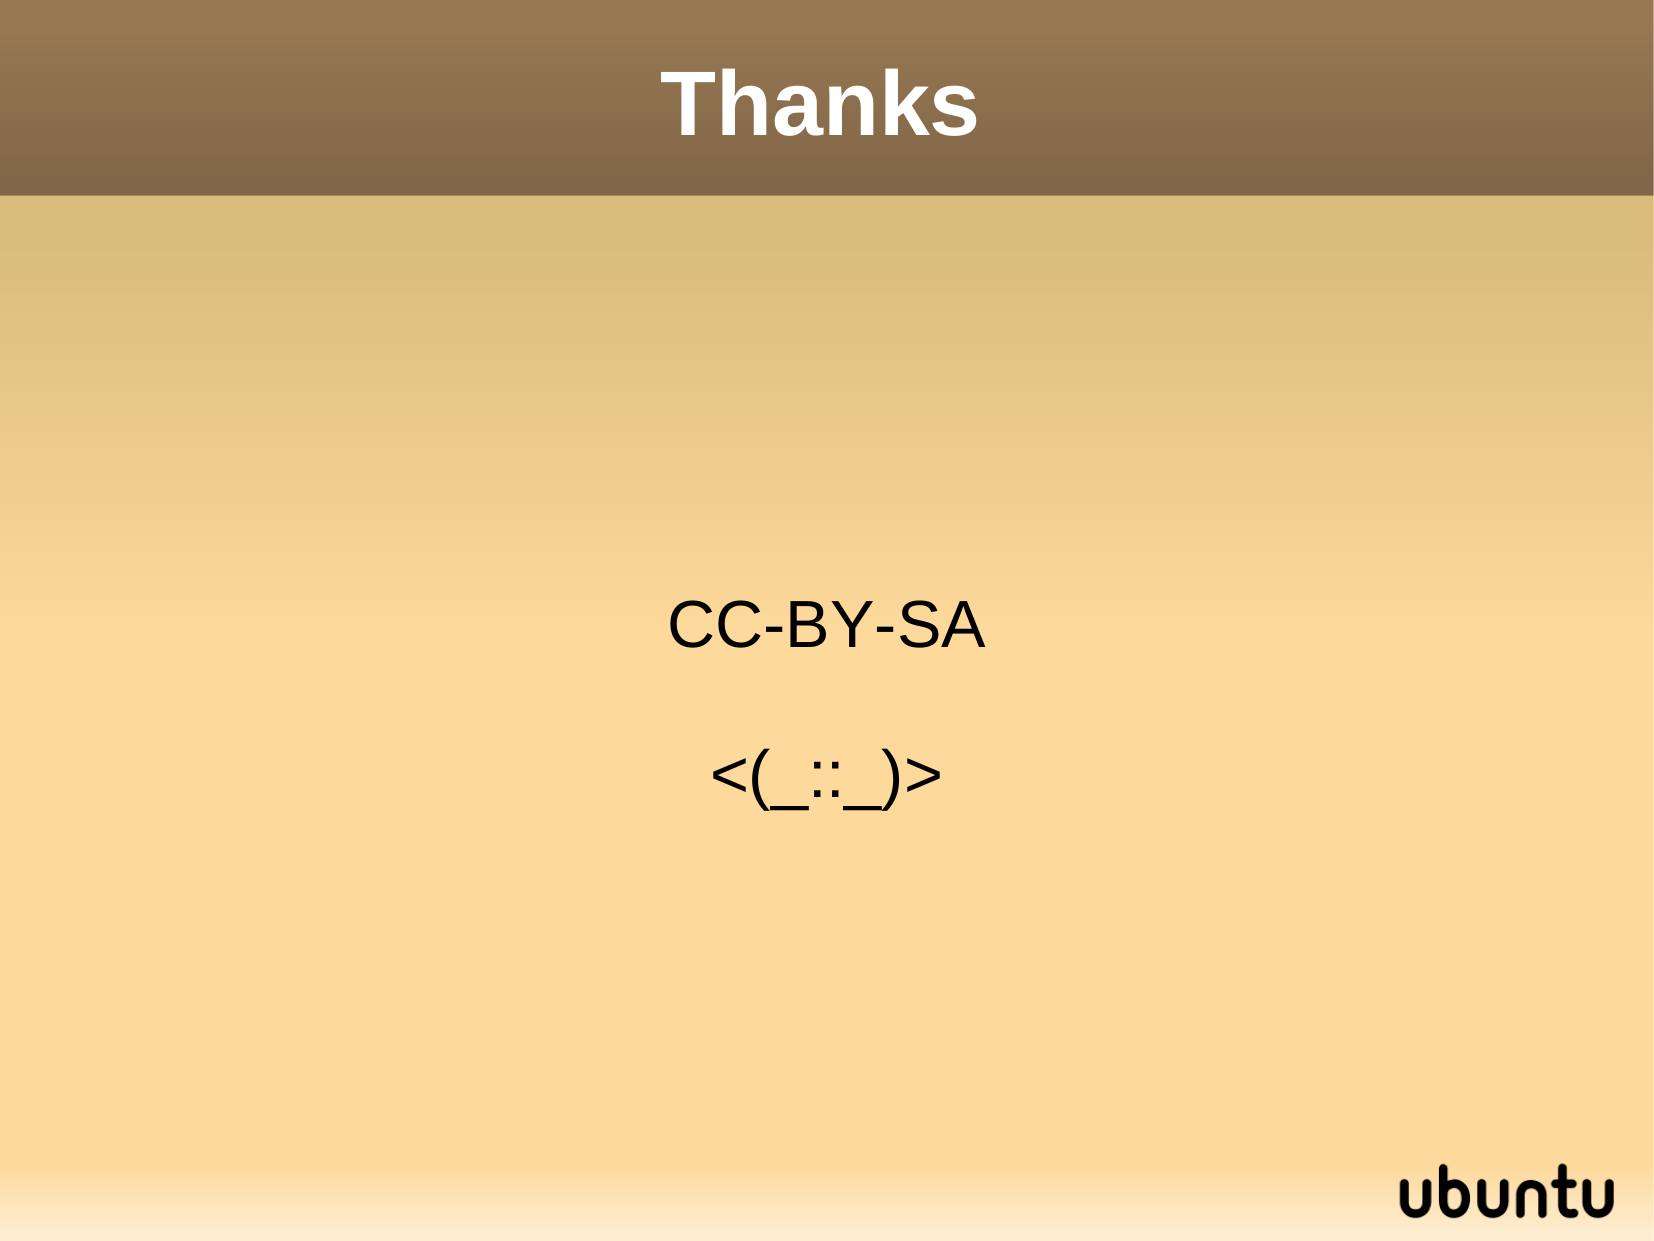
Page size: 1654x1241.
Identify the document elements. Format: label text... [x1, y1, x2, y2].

subtitle CC-BY-SA <(_::_)> [82, 297, 1571, 1102]
title Thanks [76, 7, 1565, 200]
picture [0, 0, 1654, 1241]
